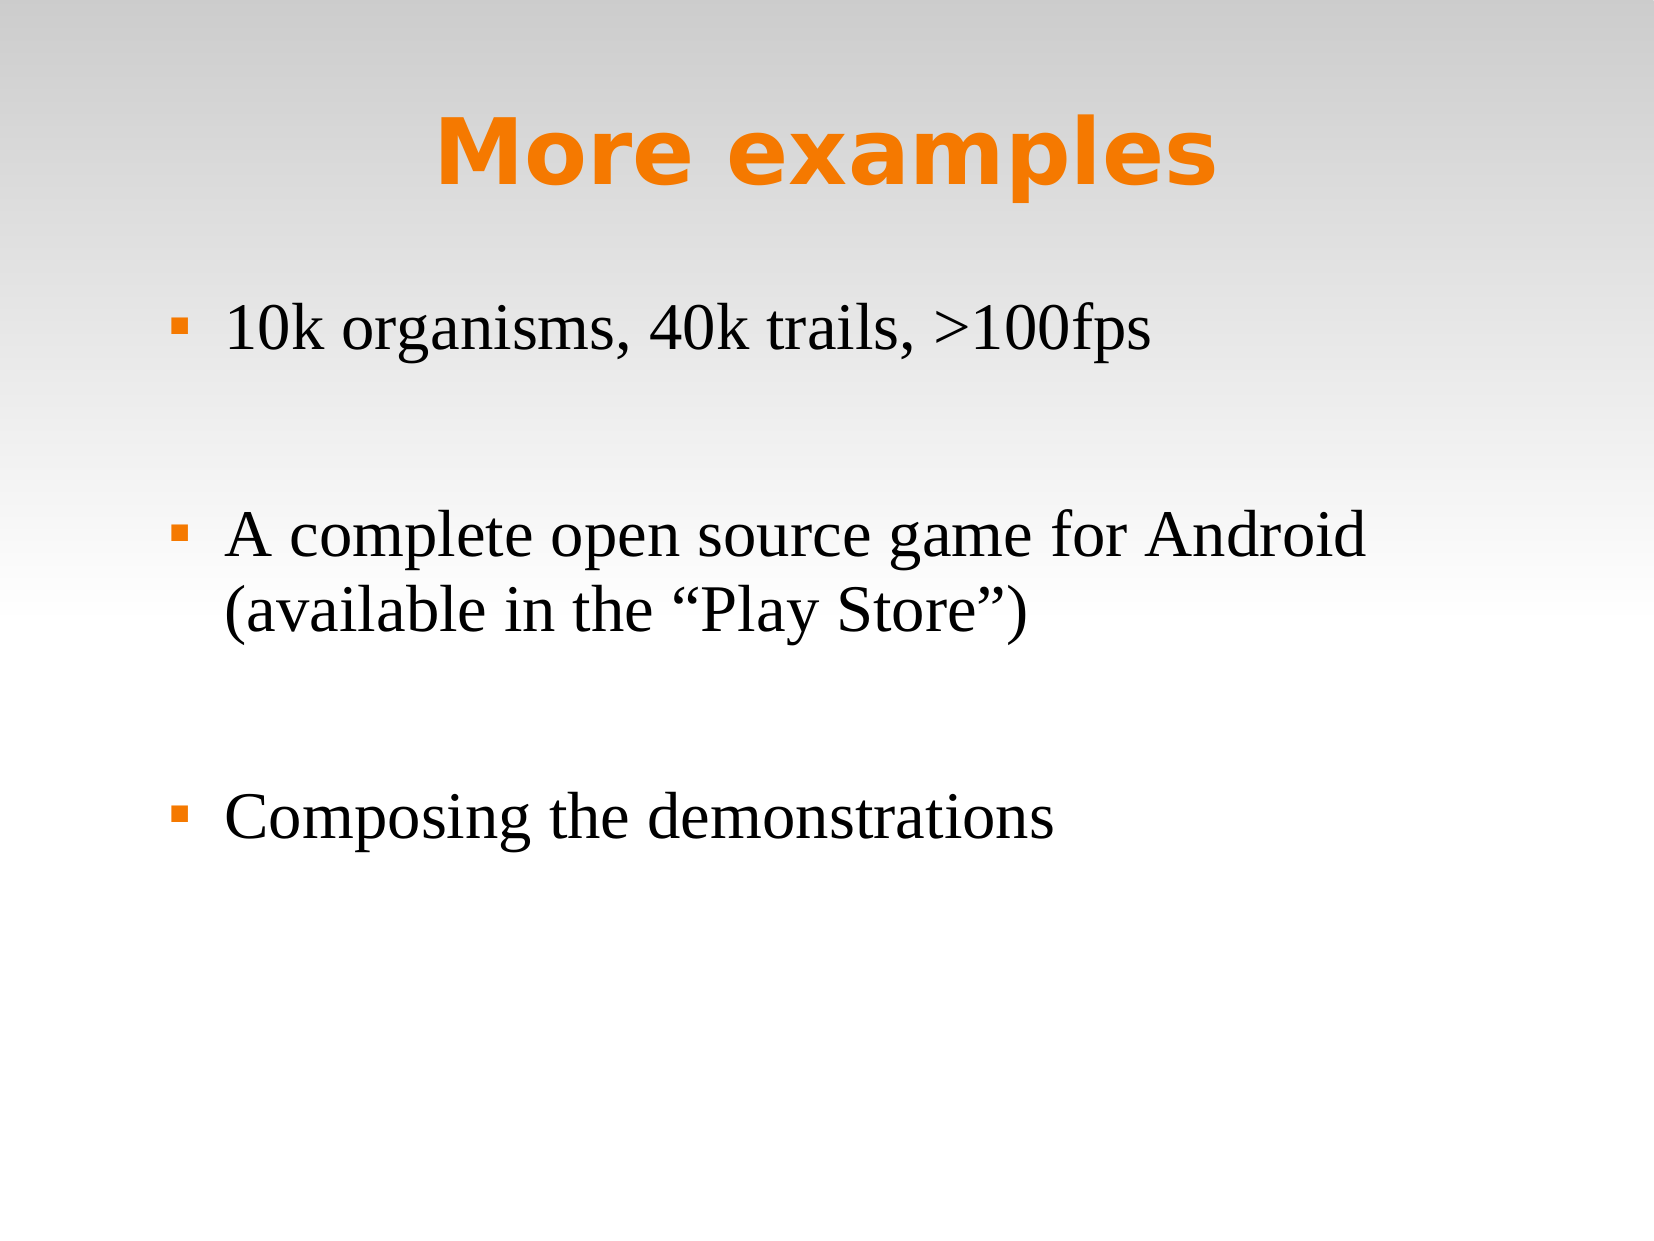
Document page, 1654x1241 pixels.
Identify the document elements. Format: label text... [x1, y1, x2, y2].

title More examples [82, 49, 1571, 257]
list 10k organisms, 40k trails, >100fps A complete open source game for Android (available in the “Play Store”) Composing the demonstrations [82, 290, 1571, 1109]
